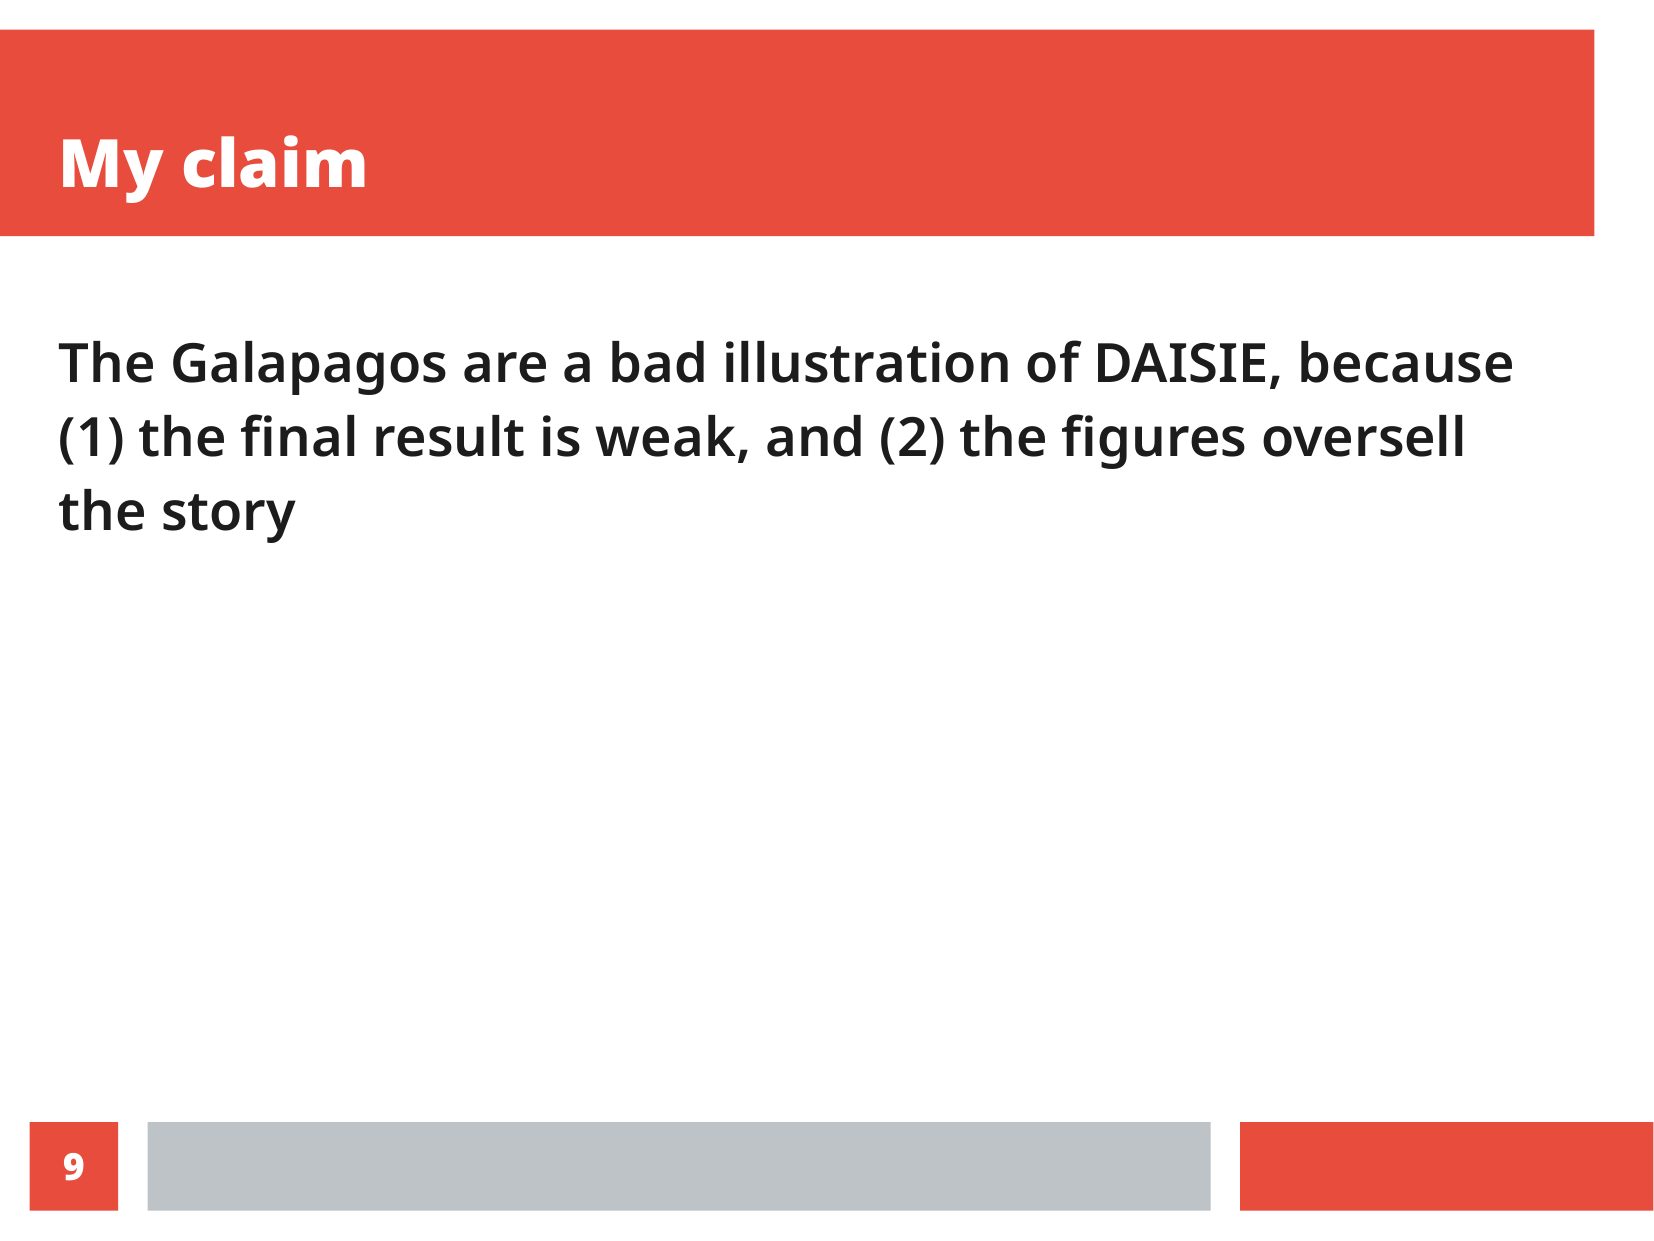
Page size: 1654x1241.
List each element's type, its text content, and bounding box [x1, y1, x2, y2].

list The Galapagos are a bad illustration of DAISIE, because (1) the final result is weak, and (2) the figures oversell the story [59, 324, 1565, 1093]
title My claim [59, 59, 1595, 207]
